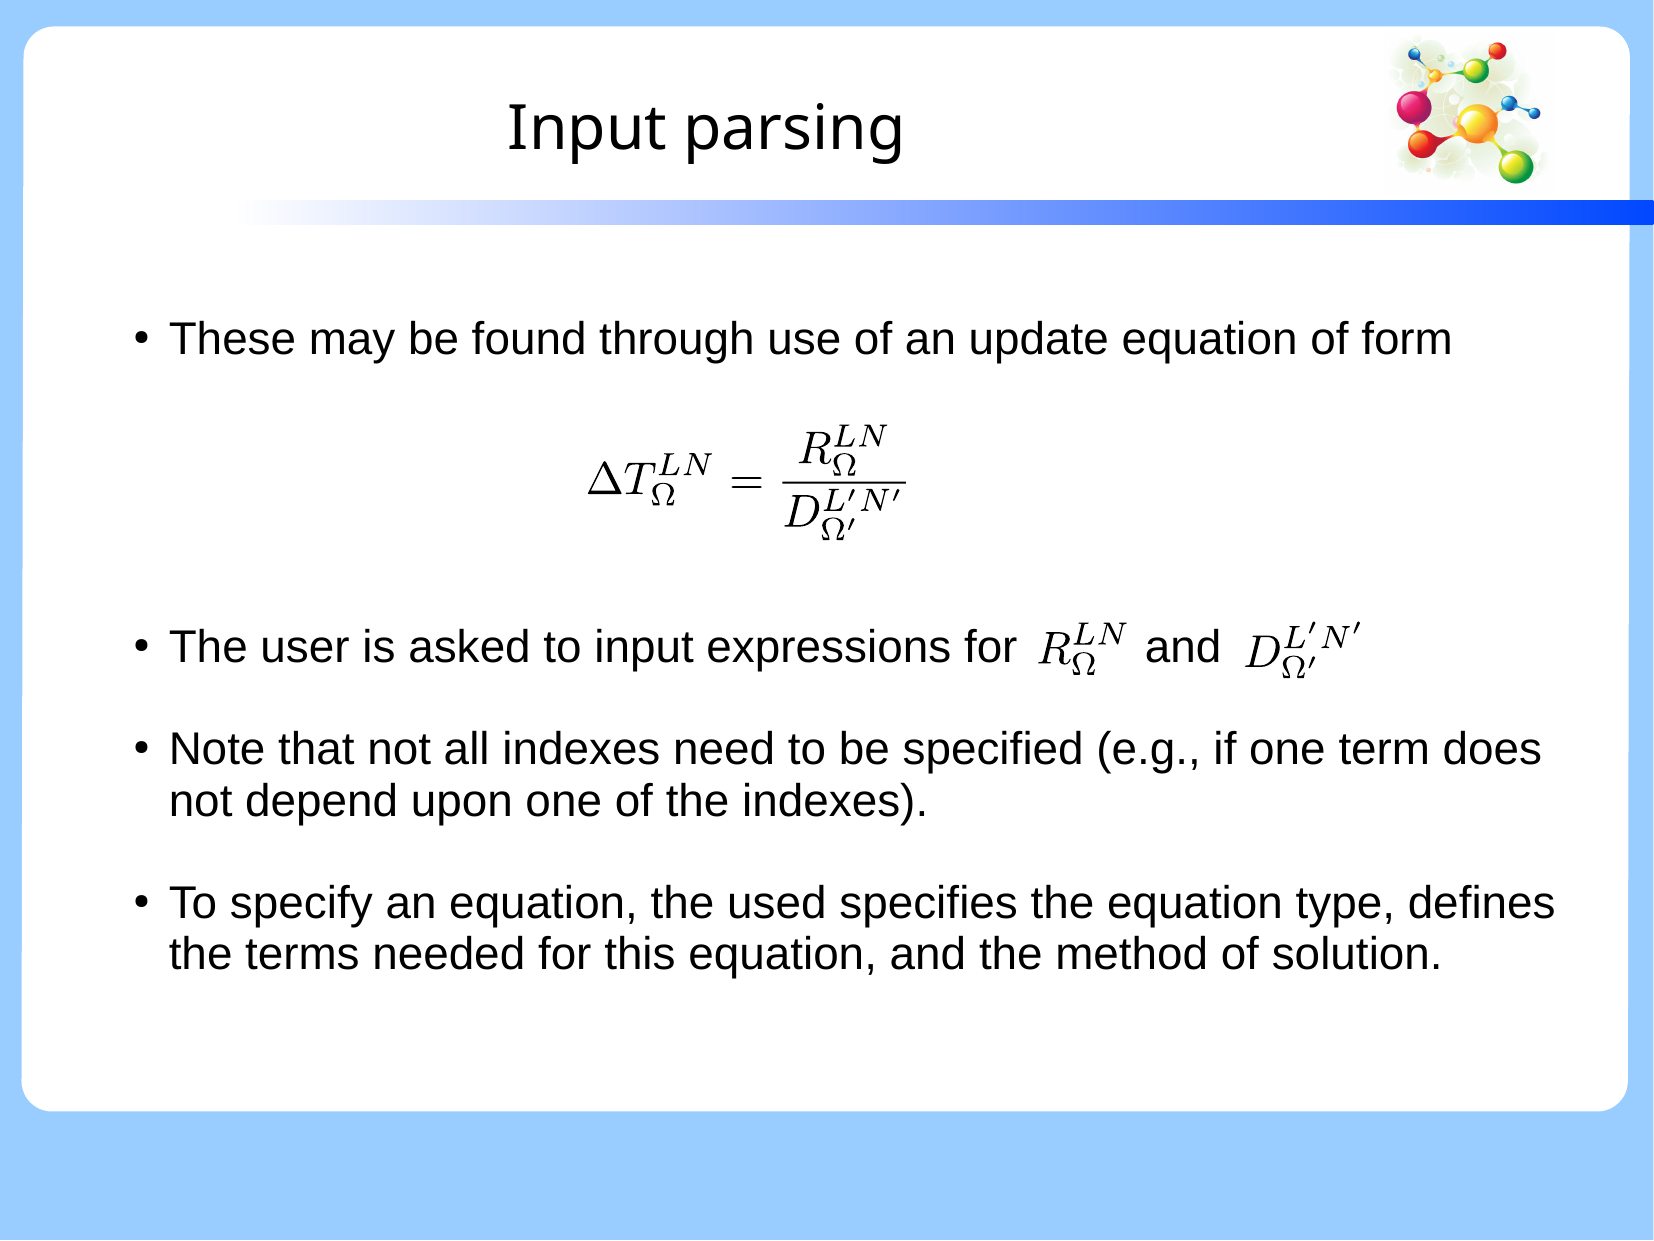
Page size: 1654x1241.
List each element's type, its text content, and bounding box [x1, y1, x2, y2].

text_box [1242, 621, 1362, 679]
text_box These may be found through use of an update equation of form The user is asked to input expressions for and . Note that not all indexes need to be specified (e.g., if one term does not depend upon one of the indexes). To specify an equation, the used specifies the equation type, defines the terms needed for this equation, and the method of solution. [118, 305, 1592, 987]
title Input parsing [82, 49, 1332, 201]
text_box [585, 424, 906, 541]
text_box [1036, 622, 1129, 675]
picture [1382, 29, 1556, 195]
